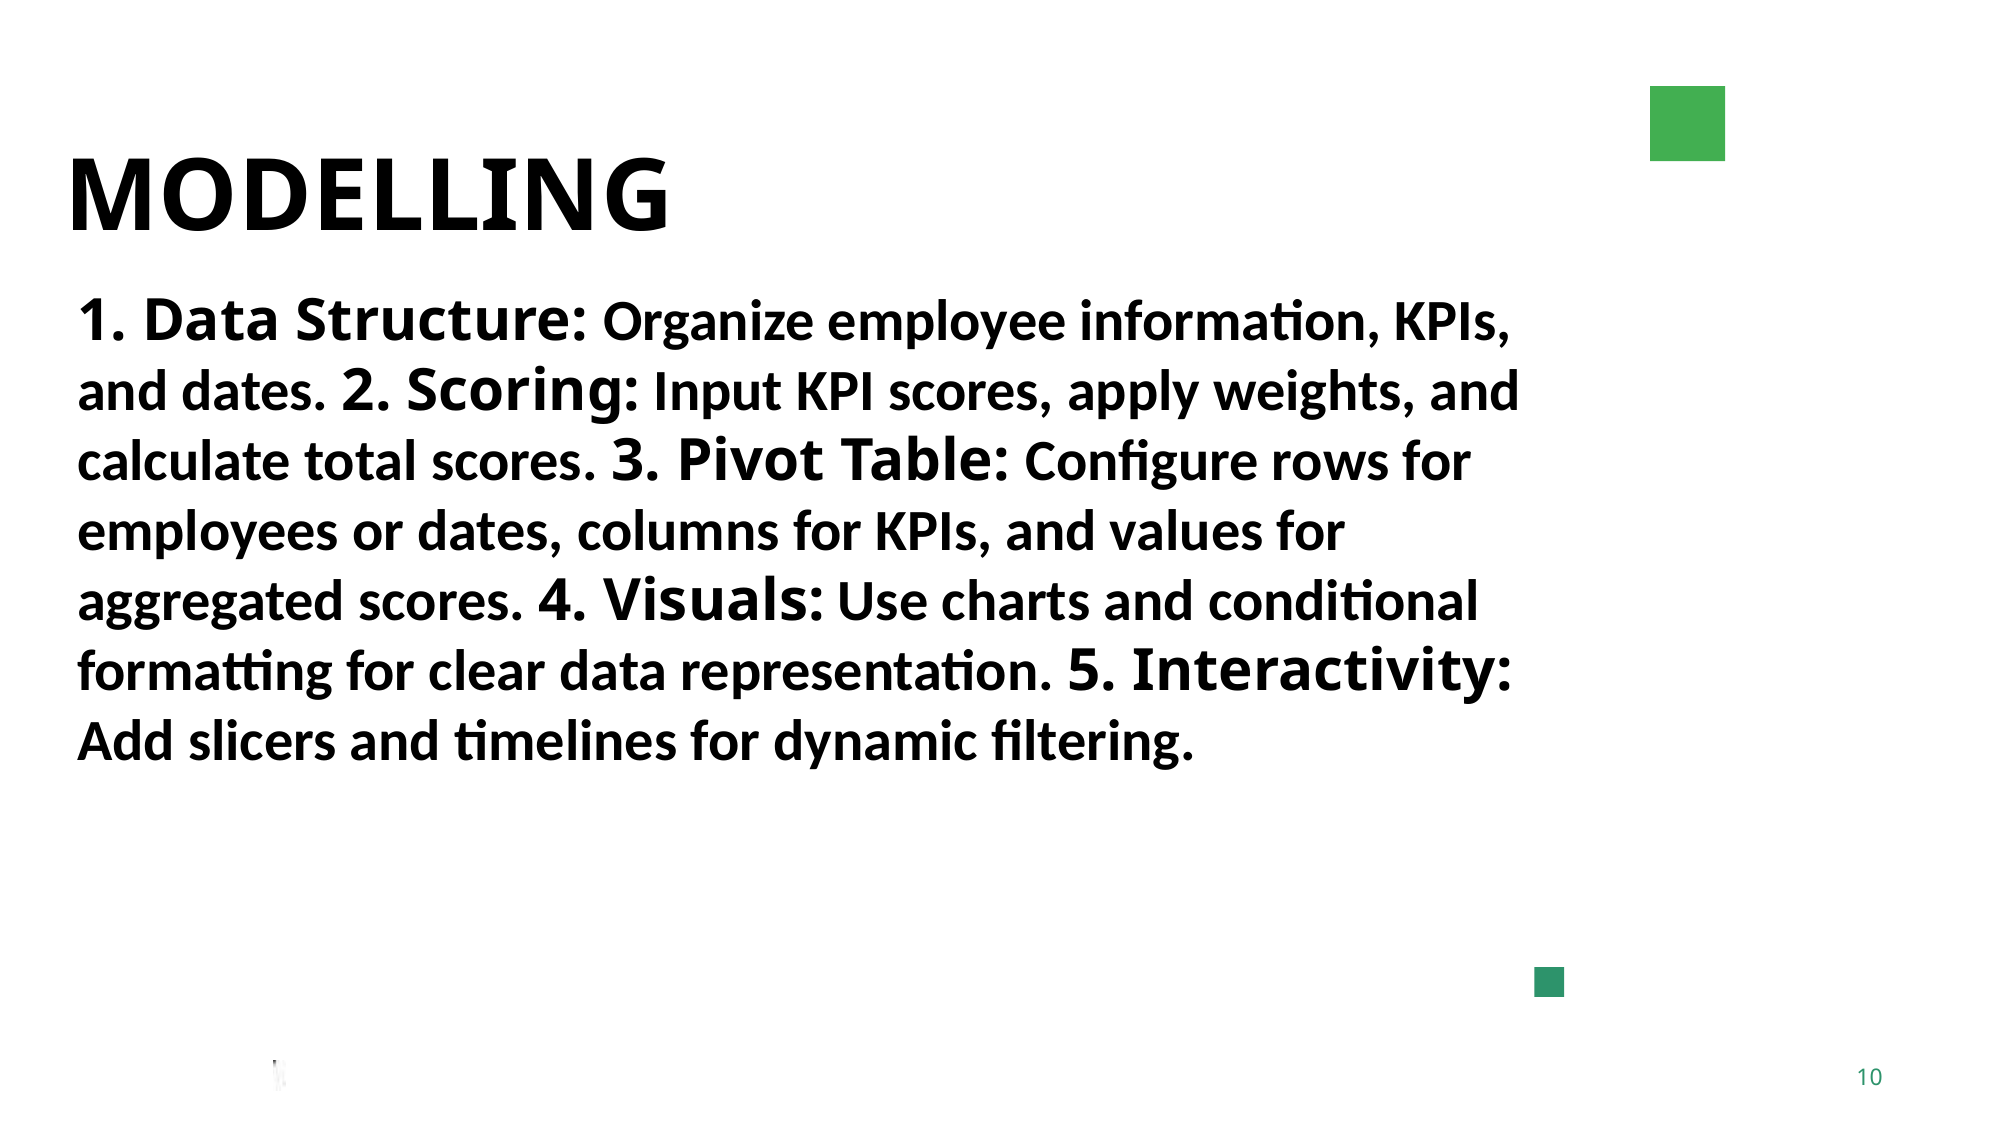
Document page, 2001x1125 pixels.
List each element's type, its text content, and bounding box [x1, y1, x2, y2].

text_box [1650, 86, 1726, 162]
text_box 10 [1849, 1061, 1888, 1094]
picture [273, 1060, 286, 1091]
text_box MODELLING [62, 128, 753, 252]
text_box 1. Data Structure: Organize employee information, KPIs, and dates. 2. Scoring: Input KPI scores, apply weights, and calculate total scores. 3. Pivot Table: Configure rows for employees or dates, columns for KPIs, and values for aggregated scores. 4. Visuals: Use charts and conditional formatting for clear data representation. 5. Interactivity: Add slicers and timelines for dynamic filtering. [62, 274, 1565, 997]
